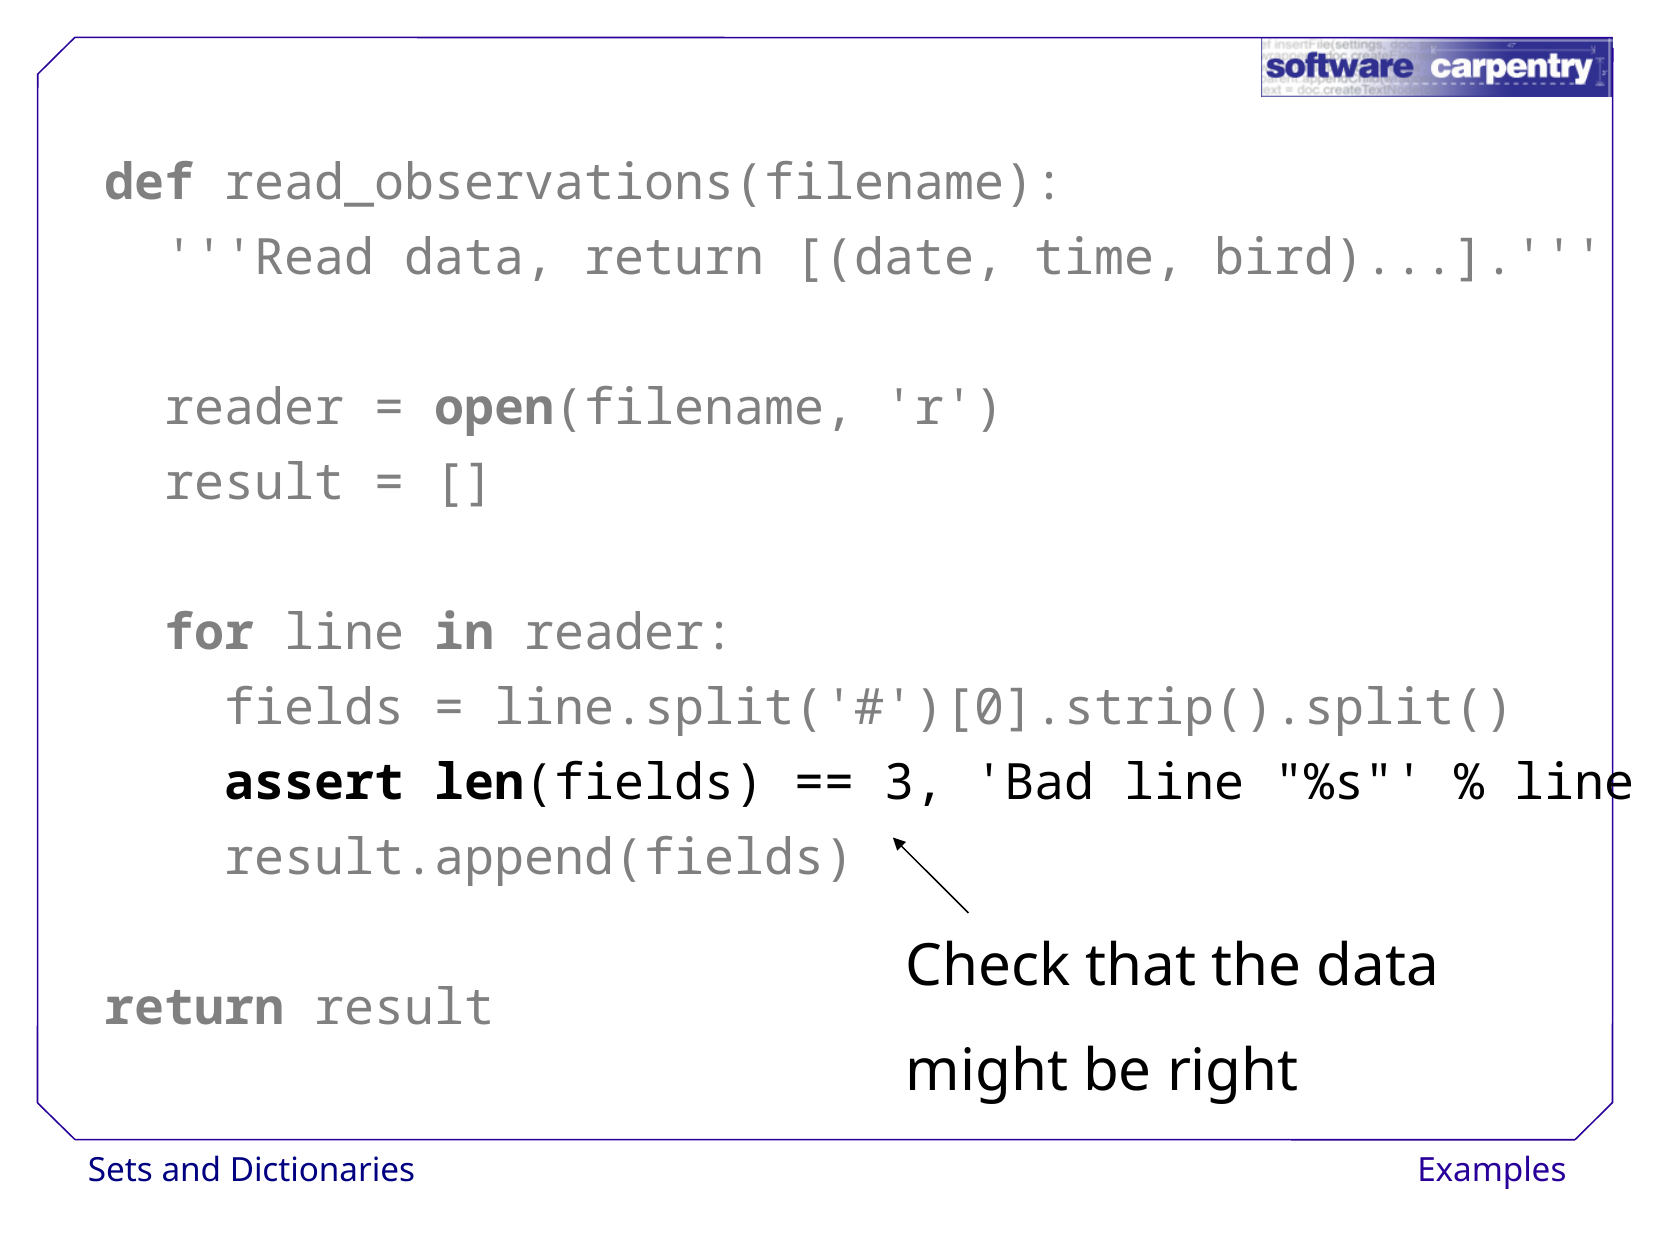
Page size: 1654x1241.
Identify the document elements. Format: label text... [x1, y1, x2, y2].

picture [1261, 39, 1613, 97]
text_box def read_observations(filename): '''Read data, return [(date, time, bird)...].''' reader = open(filename, 'r') result = [] for line in reader: fields = line.split('#')[0].strip().split() assert len(fields) == 3, 'Bad line "%s"' % line result.append(fields) return result [89, 126, 1512, 1058]
text_box Check that the data might be right [891, 884, 1604, 1110]
